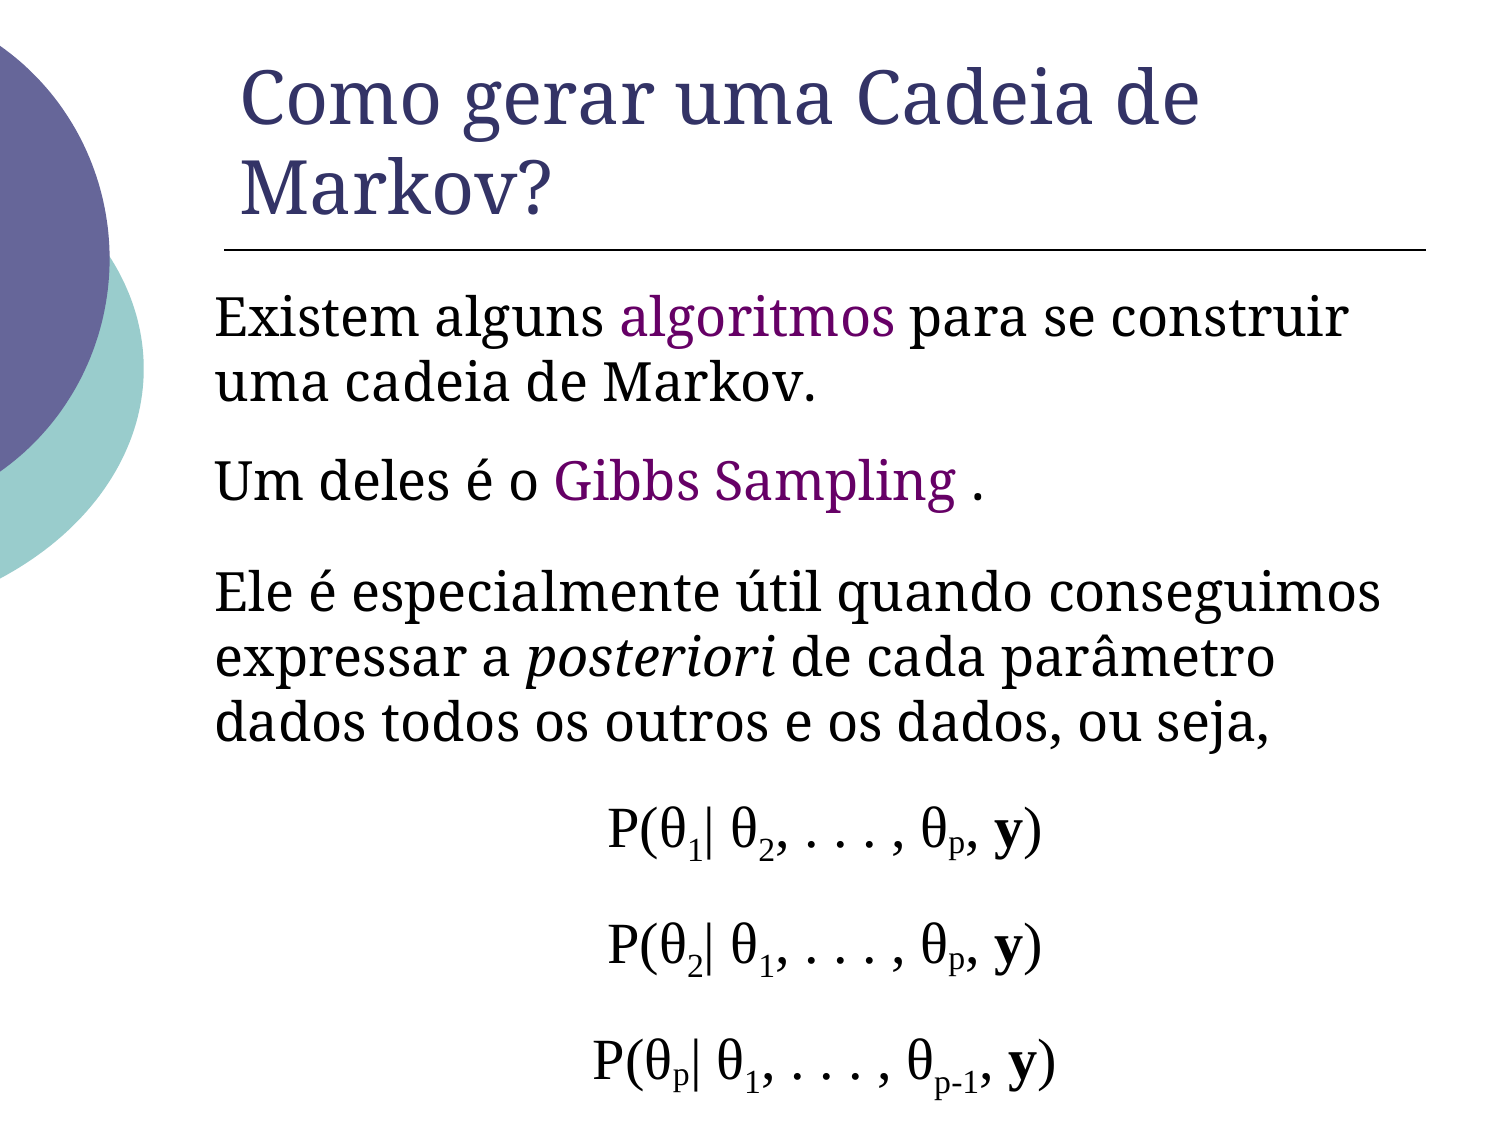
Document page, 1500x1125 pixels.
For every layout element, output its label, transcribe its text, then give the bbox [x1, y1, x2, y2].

text_box Ele é especialmente útil quando conseguimos expressar a posteriori de cada parâmetro dados todos os outros e os dados, ou seja, P(θ1| θ2, . . . , θp, y) P(θ2| θ1, . . . , θp, y) P(θp| θ1, . . . , θp-1, y) [200, 549, 1451, 1109]
text_box Existem alguns algoritmos para se construir uma cadeia de Markov. Um deles é o Gibbs Sampling . [200, 275, 1417, 520]
title Como gerar uma Cadeia de Markov? [224, 49, 1471, 237]
